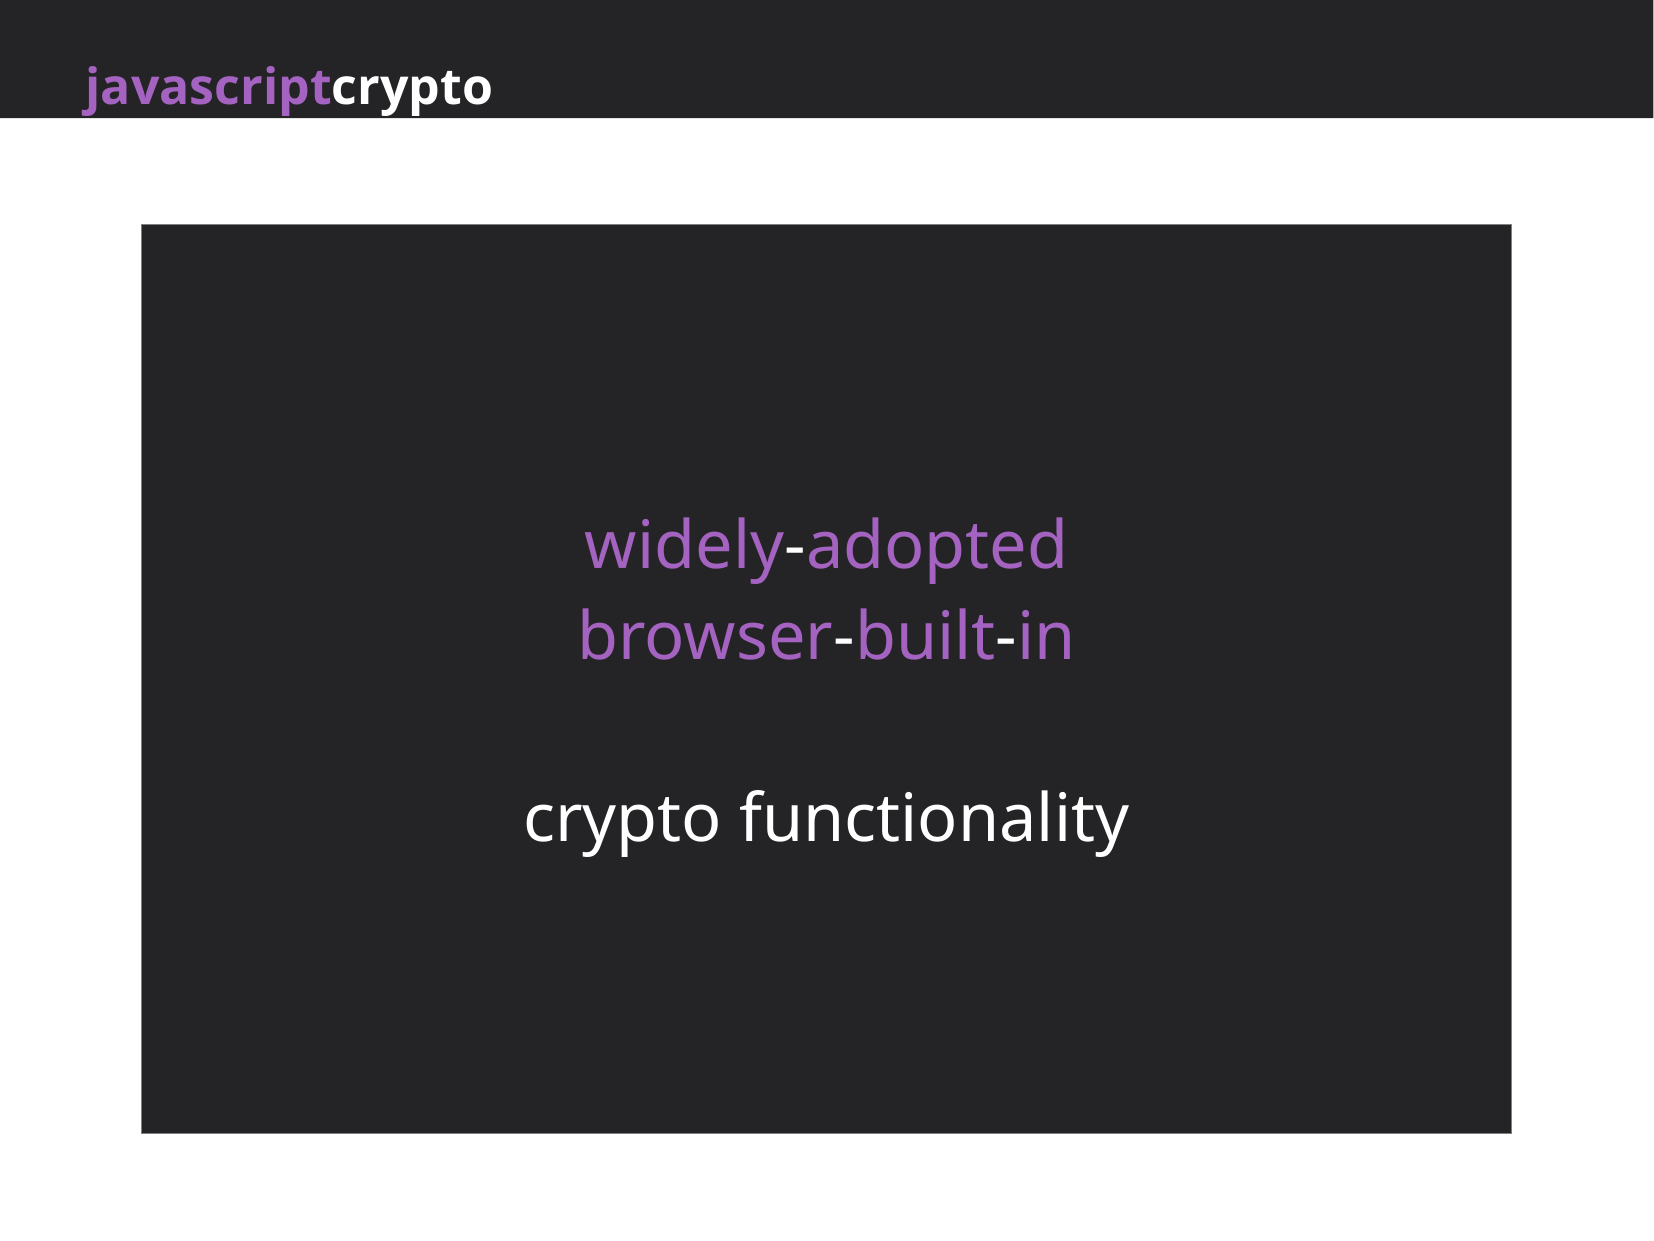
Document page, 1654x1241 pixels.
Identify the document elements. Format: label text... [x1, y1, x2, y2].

text_box javascriptcrypto [70, 43, 544, 119]
text_box [165, 531, 1441, 1087]
text_box widely-adopted browser-built-in crypto functionality [141, 224, 1512, 1134]
text_box [0, 0, 1654, 119]
